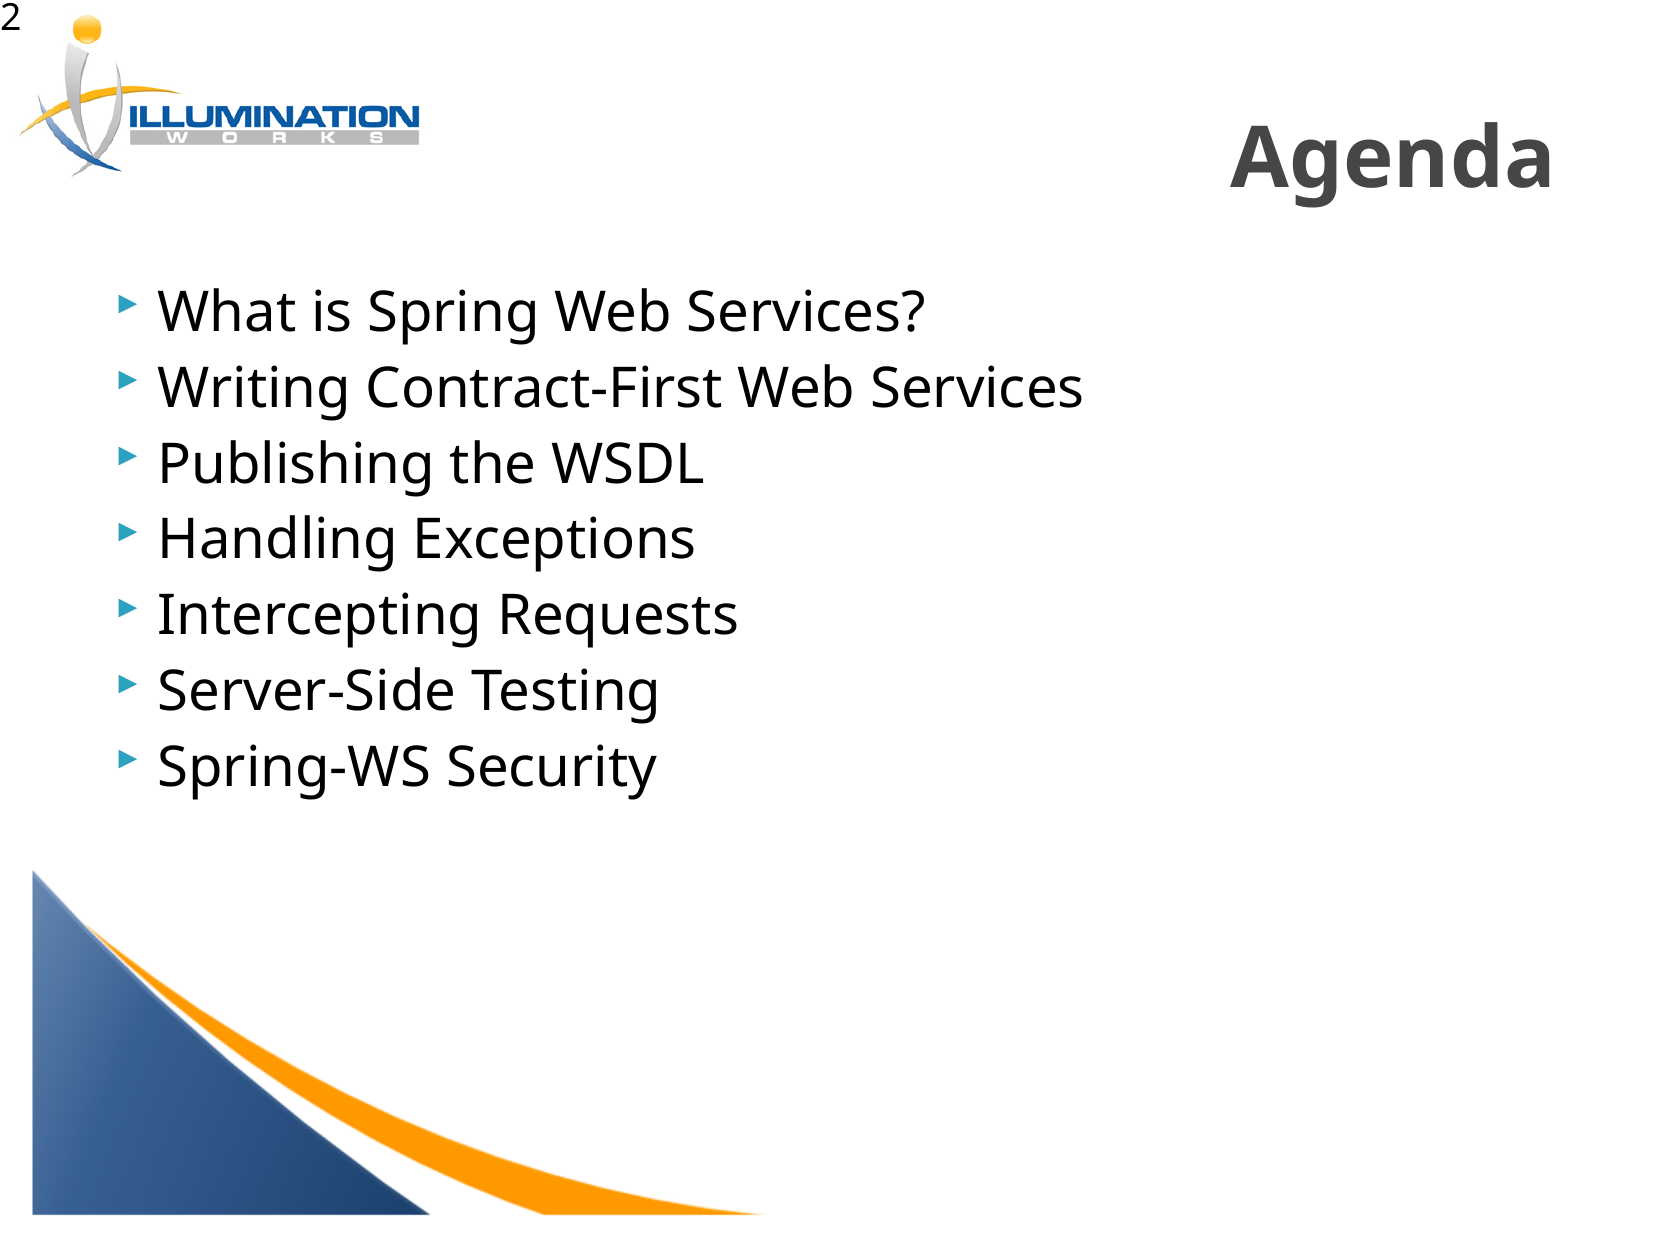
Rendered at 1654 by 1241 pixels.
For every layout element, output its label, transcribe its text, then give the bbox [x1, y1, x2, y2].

picture [21, 839, 767, 1221]
picture [0, 0, 435, 193]
list What is Spring Web Services? Writing Contract-First Web Services Publishing the WSDL Handling Exceptions Intercepting Requests Server-Side Testing Spring-WS Security [82, 267, 1571, 1087]
title Agenda [82, 49, 1571, 257]
